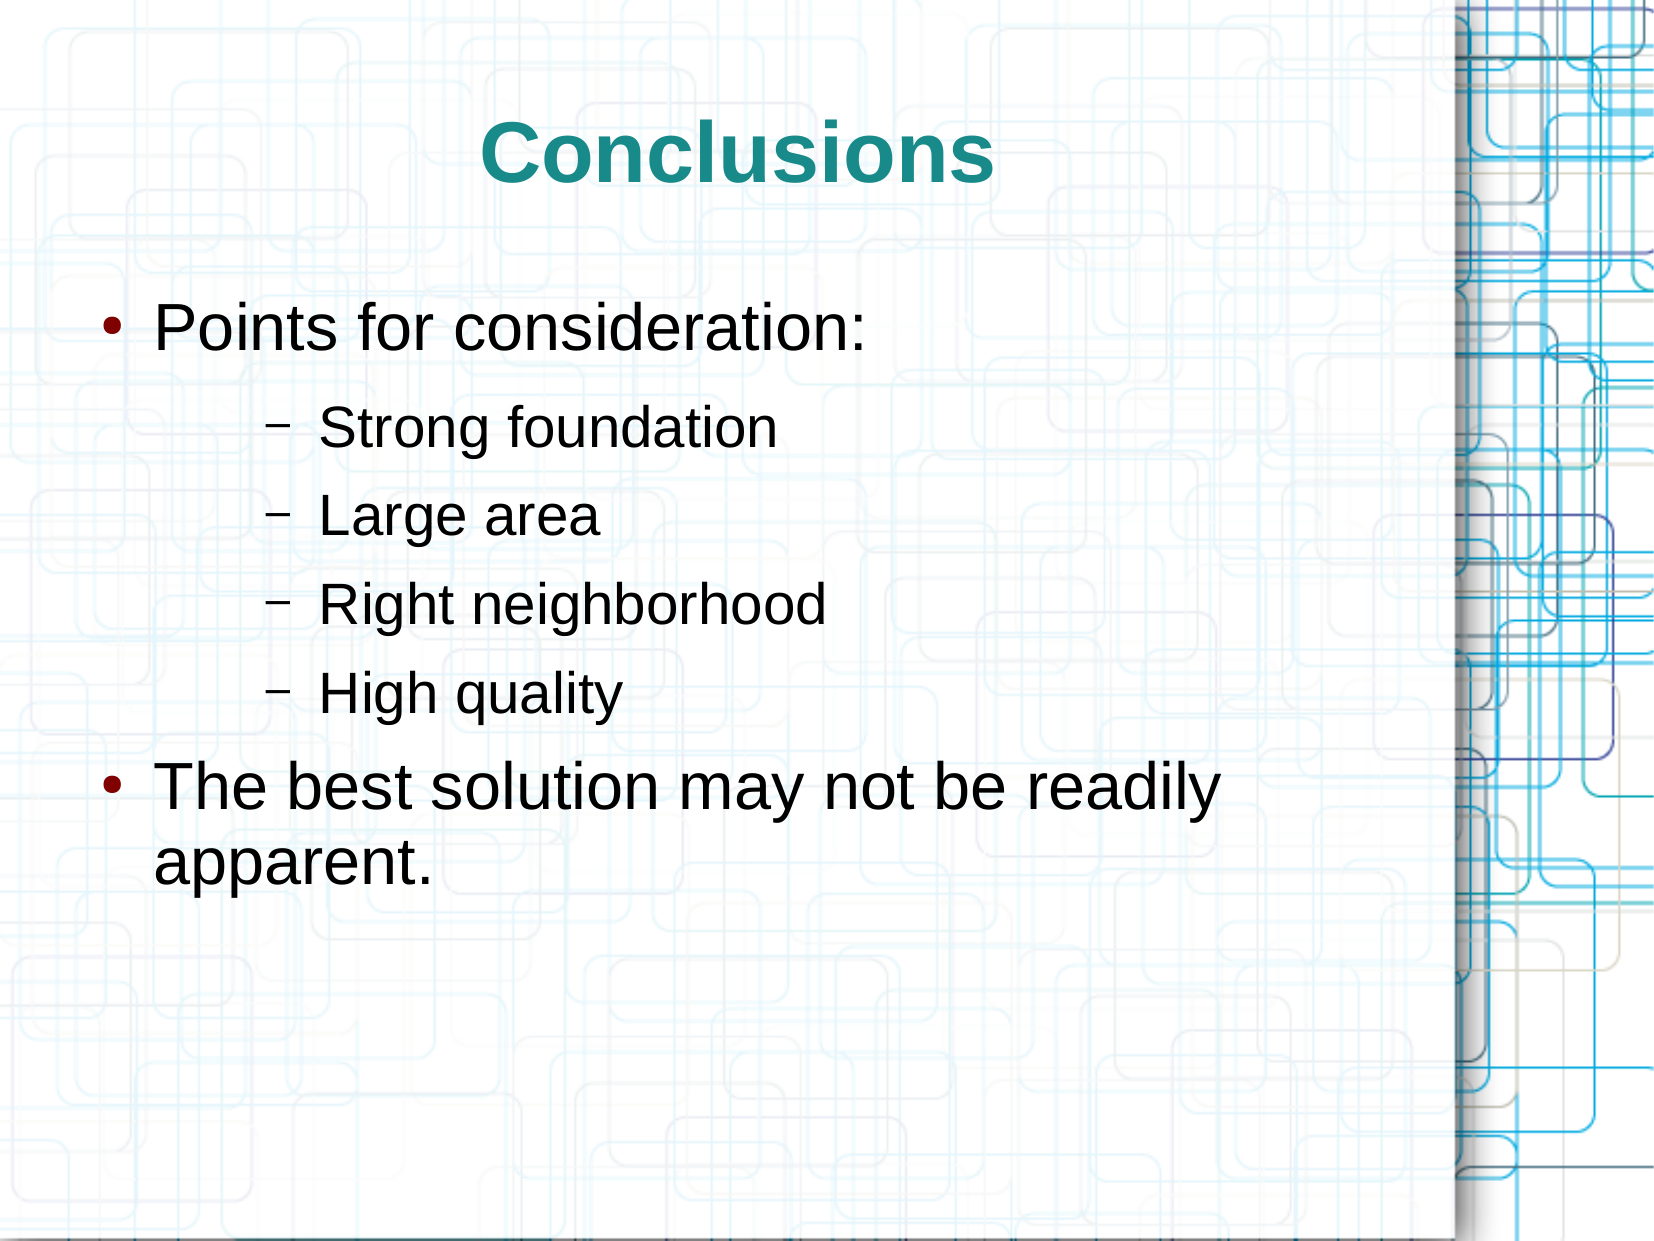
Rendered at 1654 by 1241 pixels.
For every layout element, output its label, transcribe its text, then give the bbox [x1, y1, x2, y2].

list Points for consideration: Strong foundation Large area Right neighborhood High quality The best solution may not be readily apparent. [82, 290, 1418, 1109]
title Conclusions [59, 49, 1418, 257]
picture [0, 0, 1654, 1241]
